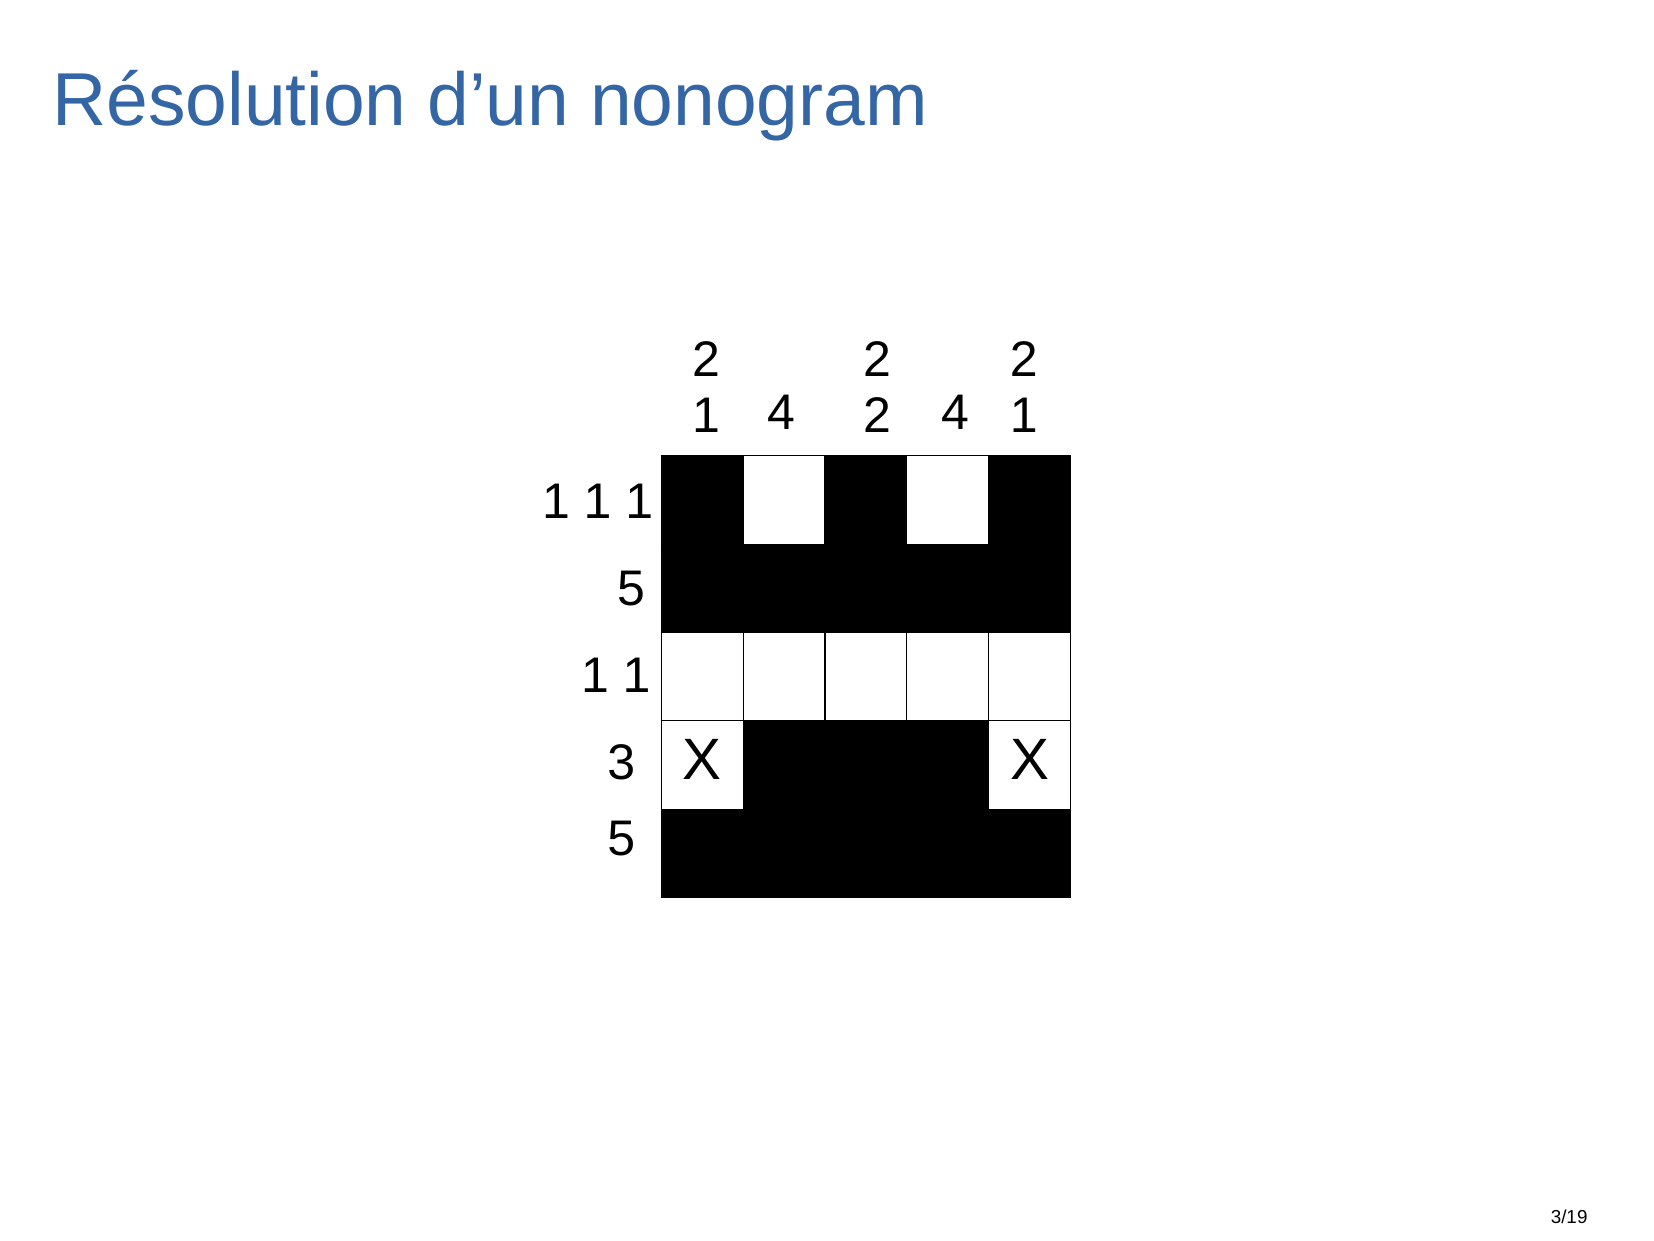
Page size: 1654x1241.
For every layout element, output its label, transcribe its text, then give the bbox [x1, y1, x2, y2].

text_box 4 [926, 377, 964, 454]
table_header [744, 456, 824, 544]
table_cell [662, 633, 743, 720]
table_cell [826, 810, 906, 897]
text_box 5 [602, 553, 678, 641]
table_header [826, 456, 906, 544]
text_box 3 [592, 726, 650, 803]
text_box 1 1 [566, 640, 679, 717]
text_box 2 2 [848, 323, 886, 456]
table_cell [826, 721, 906, 809]
table_cell [744, 810, 824, 897]
table_cell [907, 545, 988, 632]
text_box 2 1 [994, 323, 1053, 456]
table_cell [744, 721, 824, 809]
table_header [989, 456, 1070, 544]
text_box 1 1 1 [527, 466, 678, 553]
text_box 5 [592, 803, 643, 879]
table_cell [907, 721, 988, 809]
table_header [907, 456, 988, 544]
table_cell [989, 810, 1070, 897]
table_cell [826, 545, 906, 632]
table_cell [662, 810, 743, 897]
text_box 3/19 [1536, 1198, 1613, 1235]
table_cell [907, 633, 988, 720]
table_cell X [662, 721, 743, 809]
table_cell [989, 633, 1070, 720]
table_header [662, 456, 743, 544]
text_box 2 1 [677, 323, 735, 456]
table_cell [989, 545, 1070, 632]
text_box Résolution d’un nonogram [37, 50, 1013, 151]
table_cell [907, 810, 988, 897]
table_cell X [989, 721, 1070, 809]
table_cell [826, 633, 906, 720]
table_cell [678, 545, 743, 632]
text_box 4 [752, 377, 790, 454]
table_cell [744, 633, 824, 720]
table_cell [744, 545, 824, 632]
